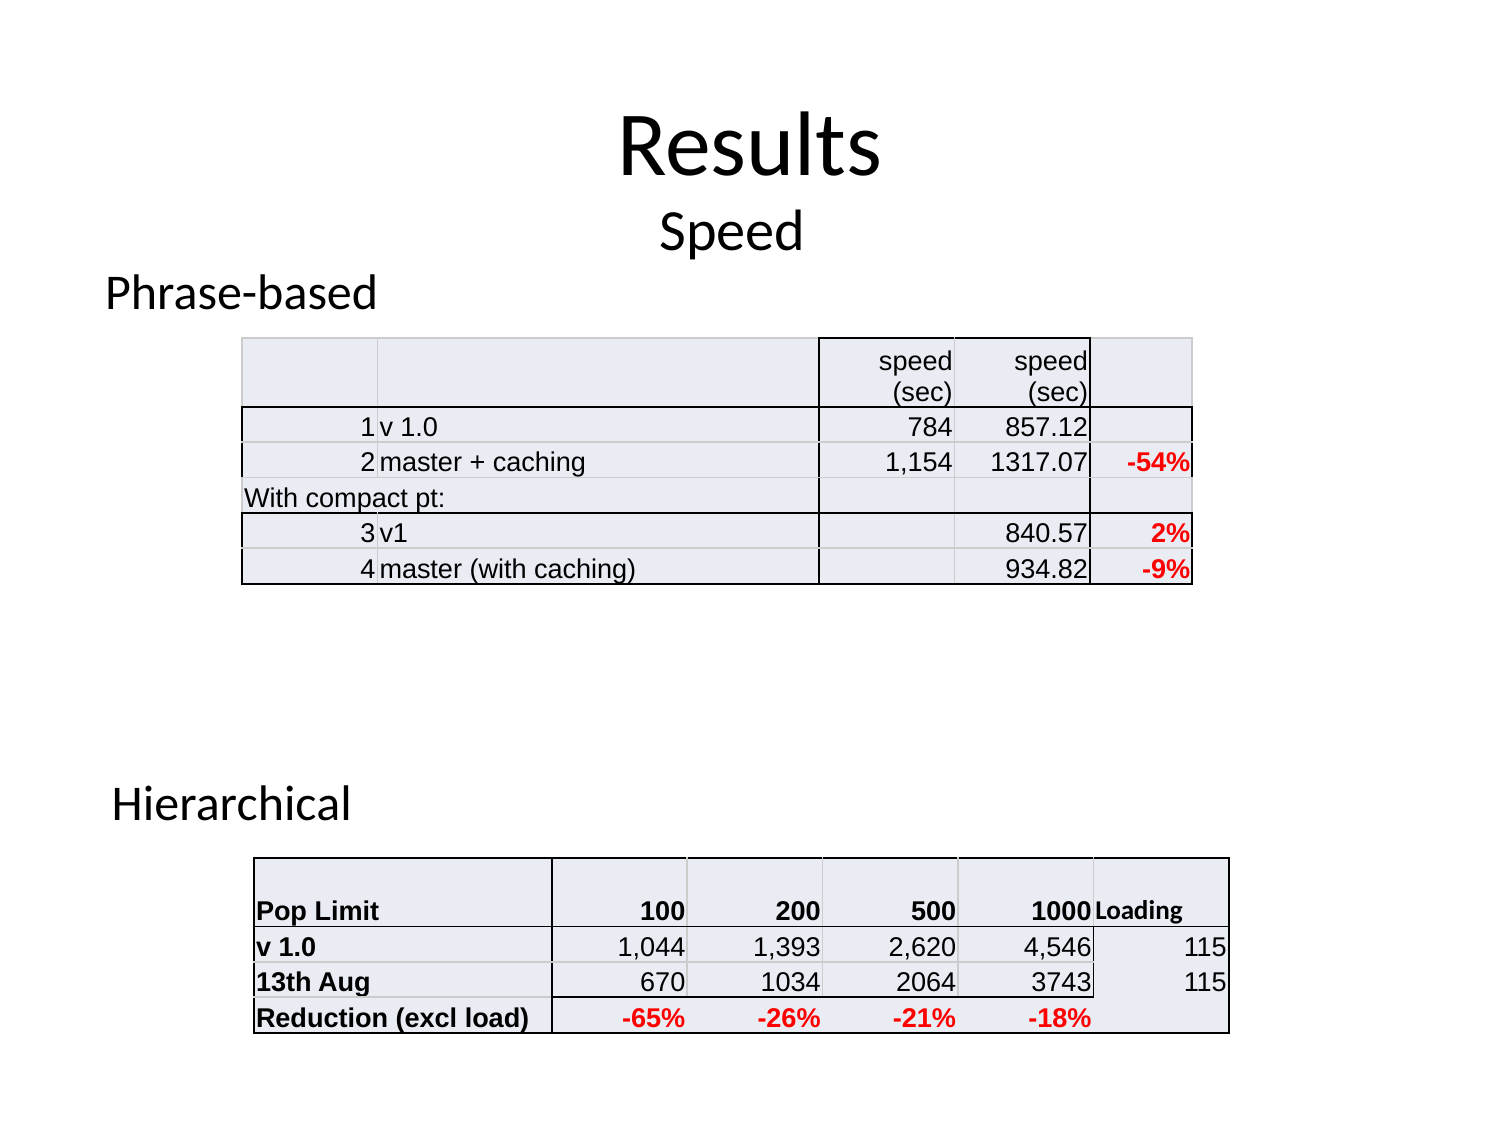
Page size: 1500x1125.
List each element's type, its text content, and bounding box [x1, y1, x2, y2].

table_cell 4 [243, 549, 377, 583]
table_header 1000 [959, 859, 1093, 926]
table_cell 840.57 [955, 514, 1089, 547]
table_cell -26% [687, 998, 823, 1032]
table_cell 857.12 [955, 408, 1089, 441]
table_cell [820, 549, 954, 583]
text_box Phrase-based [90, 252, 394, 327]
table_cell 1,044 [553, 927, 686, 961]
text_box Hierarchical [96, 763, 379, 839]
table_header speed (sec) [820, 339, 954, 406]
table_cell [1093, 997, 1228, 1032]
table_header 200 [688, 859, 822, 926]
table_cell 2,620 [823, 927, 957, 961]
table_cell 1034 [688, 963, 822, 996]
table_cell -65% [553, 998, 687, 1032]
table_cell 670 [553, 963, 686, 996]
text_box Speed [644, 184, 821, 270]
table_header 500 [823, 859, 957, 926]
table_cell [1091, 478, 1191, 512]
table_header speed (sec) [955, 339, 1089, 406]
table_header 100 [553, 859, 686, 926]
table_header [1091, 339, 1191, 406]
table_cell [820, 478, 954, 512]
table_header [378, 339, 818, 406]
table_cell 1,393 [688, 927, 822, 961]
table_cell v1 [378, 514, 818, 547]
table_cell 115 [1094, 962, 1228, 997]
table_cell 934.82 [955, 549, 1089, 583]
table_cell 3 [243, 514, 377, 547]
table_cell 784 [820, 408, 954, 441]
table_cell master + caching [378, 443, 818, 477]
table_cell -54% [1091, 443, 1191, 477]
table_cell 2 [243, 443, 377, 477]
table_cell 1 [243, 408, 377, 441]
table_cell 115 [1094, 927, 1228, 962]
table_cell 1,154 [820, 443, 954, 477]
table_cell -21% [823, 998, 958, 1032]
table_header Pop Limit [255, 859, 551, 926]
table_cell With compact pt: [243, 478, 818, 512]
table_header [243, 339, 377, 406]
table_cell 2064 [823, 963, 957, 996]
table_cell v 1.0 [378, 408, 818, 441]
table_cell Reduction (excl load) [255, 998, 551, 1032]
table_cell 4,546 [959, 927, 1093, 961]
table_cell master (with caching) [378, 549, 818, 583]
table_cell v 1.0 [255, 927, 551, 961]
table_cell 13th Aug [255, 963, 551, 996]
table_cell [1091, 408, 1191, 441]
table_cell -9% [1091, 549, 1191, 583]
table_cell 2% [1091, 514, 1191, 547]
table_cell -18% [958, 998, 1093, 1032]
title Results [75, 45, 1425, 233]
table_cell 3743 [959, 963, 1093, 996]
table_cell 1317.07 [955, 443, 1089, 477]
table_cell [820, 514, 954, 547]
table_cell [955, 478, 1089, 512]
table_header Loading [1094, 859, 1228, 926]
